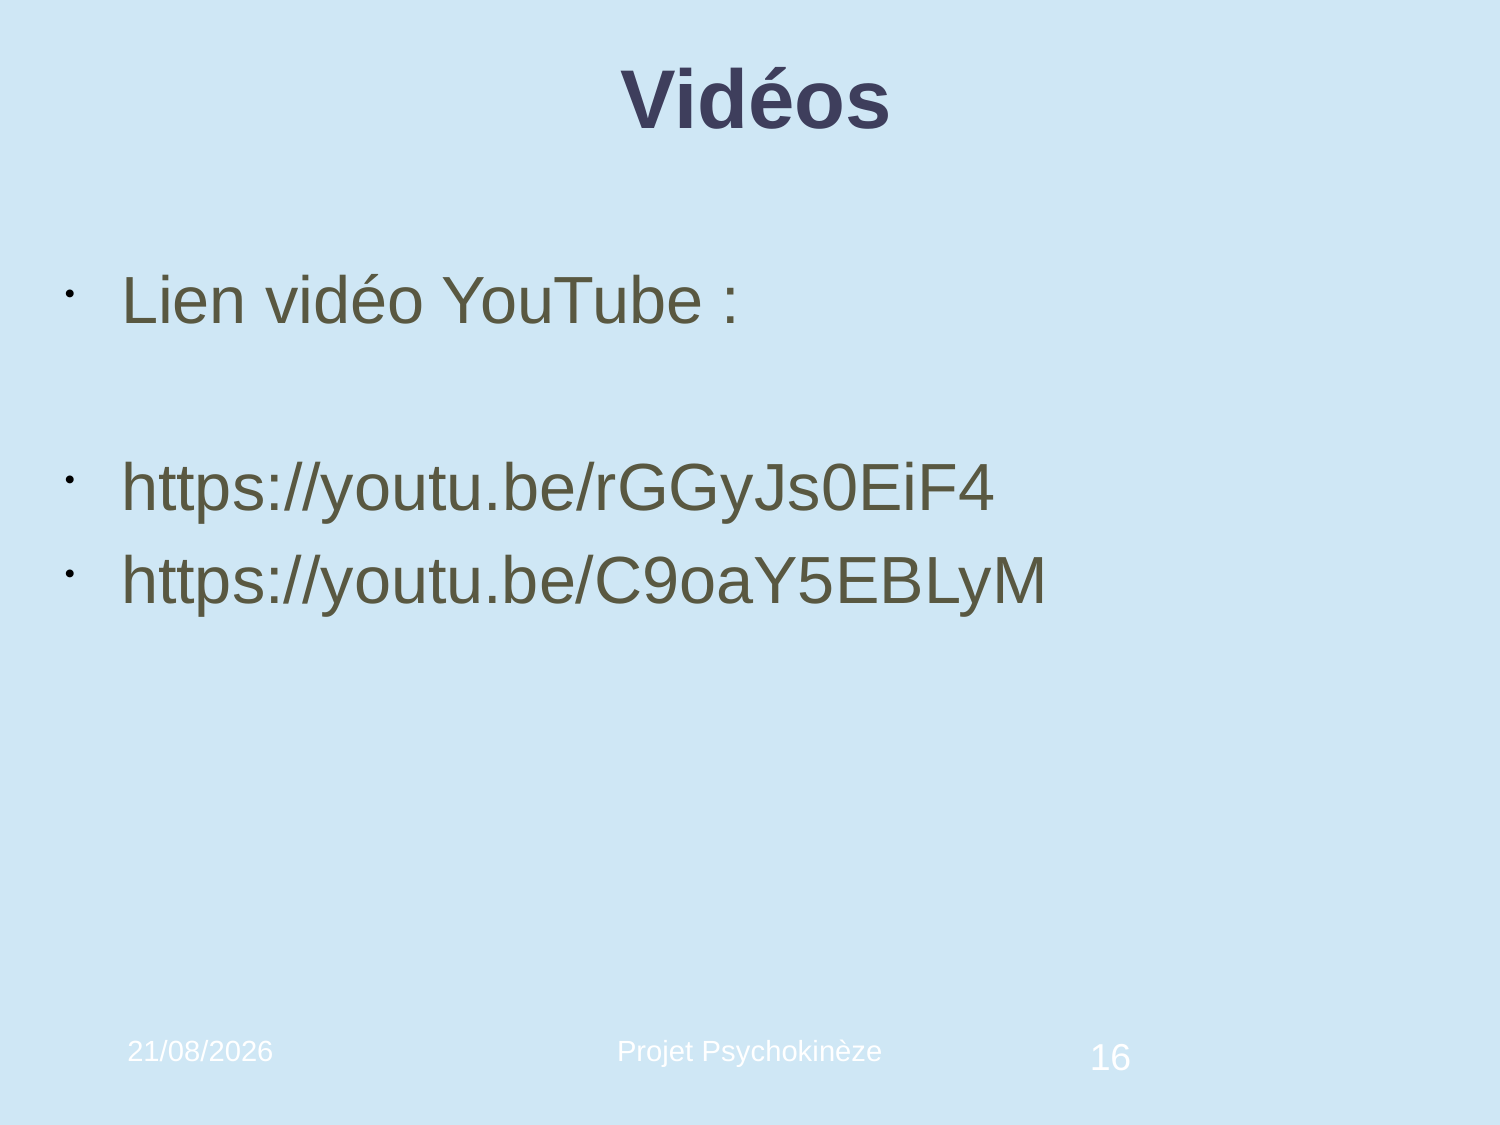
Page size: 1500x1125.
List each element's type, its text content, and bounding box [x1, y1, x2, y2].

list Lien vidéo YouTube : https://youtu.be/rGGyJs0EiF4 https://youtu.be/C9oaY5EBLyM [50, 249, 1463, 1000]
title Vidéos [50, 37, 1463, 225]
slide_number <numéro> [1074, 1025, 1388, 1100]
